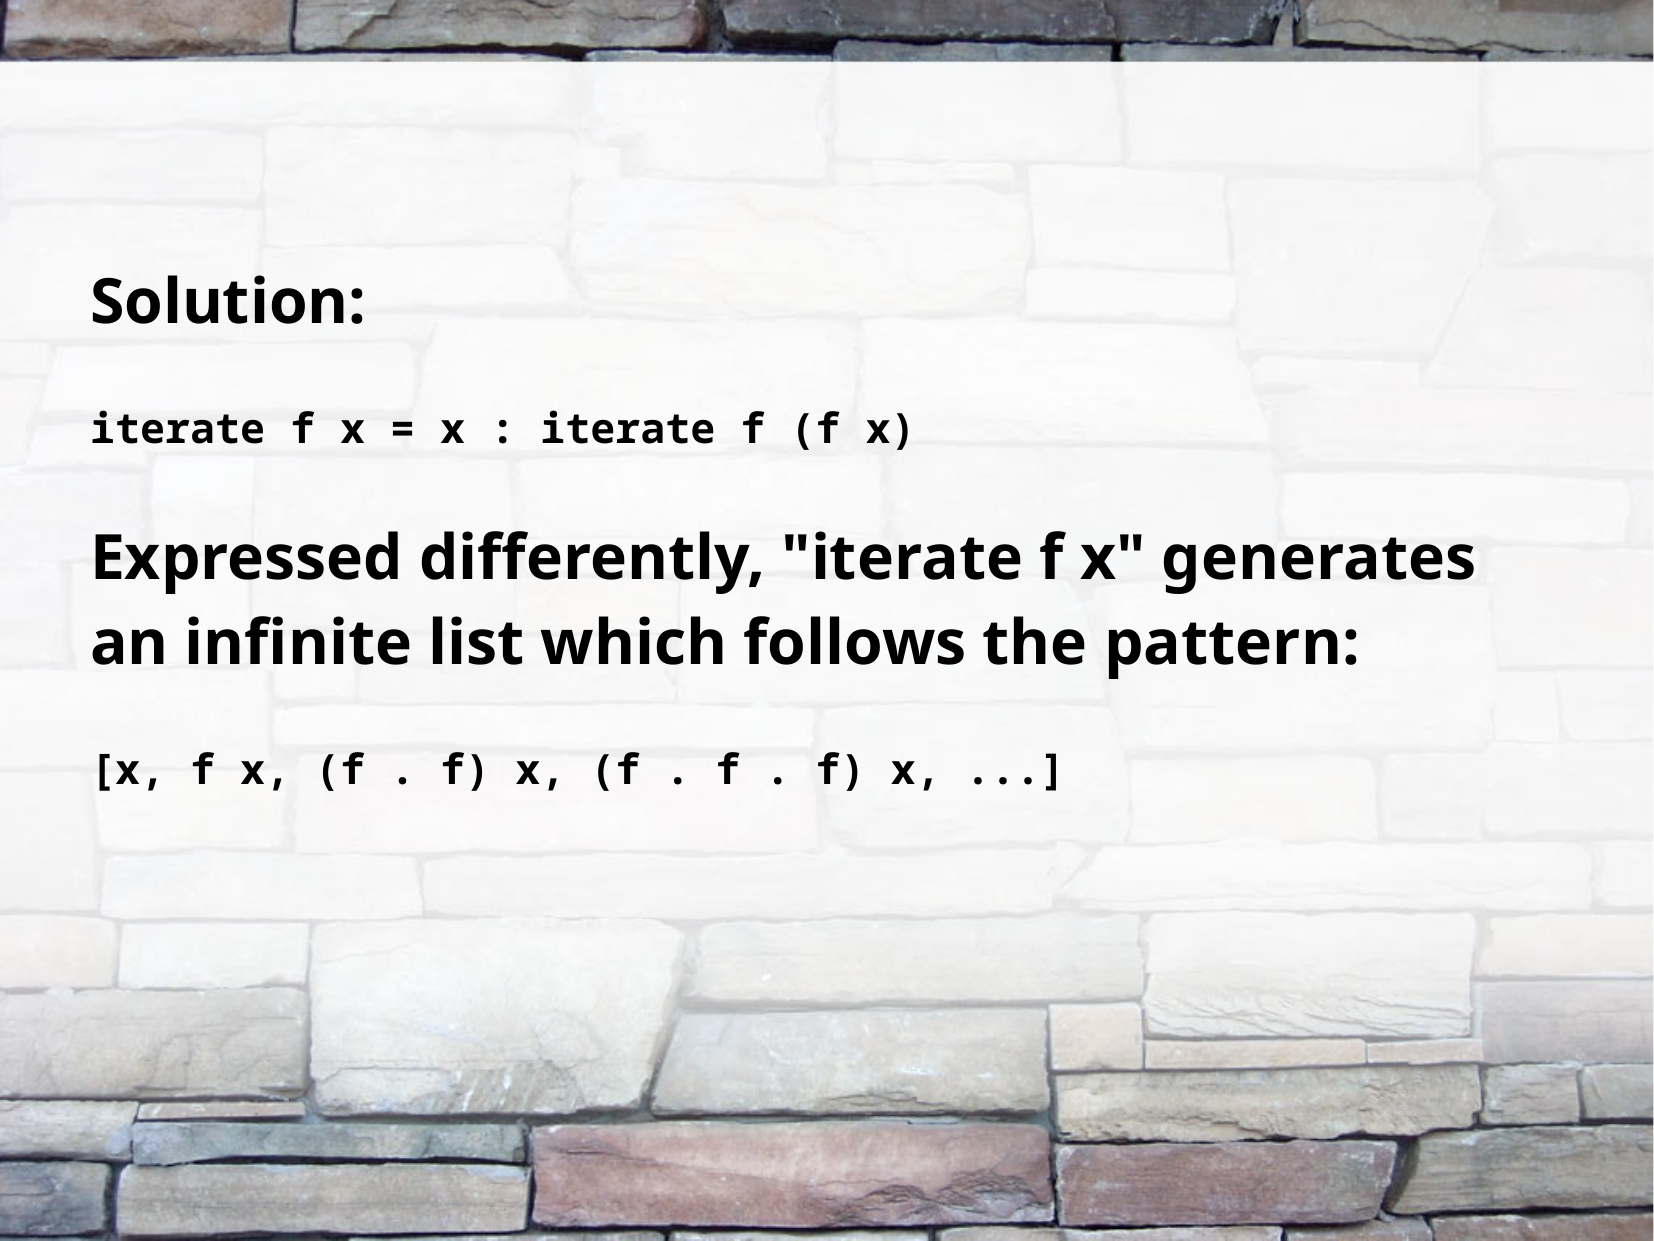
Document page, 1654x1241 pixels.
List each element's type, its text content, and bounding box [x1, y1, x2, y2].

subtitle Solution: iterate f x = x : iterate f (f x) Expressed differently, "iterate f x" generates an infinite list which follows the pattern: [x, f x, (f . f) x, (f . f . f) x, ...] [90, 45, 1571, 1066]
picture [0, 0, 1654, 1241]
